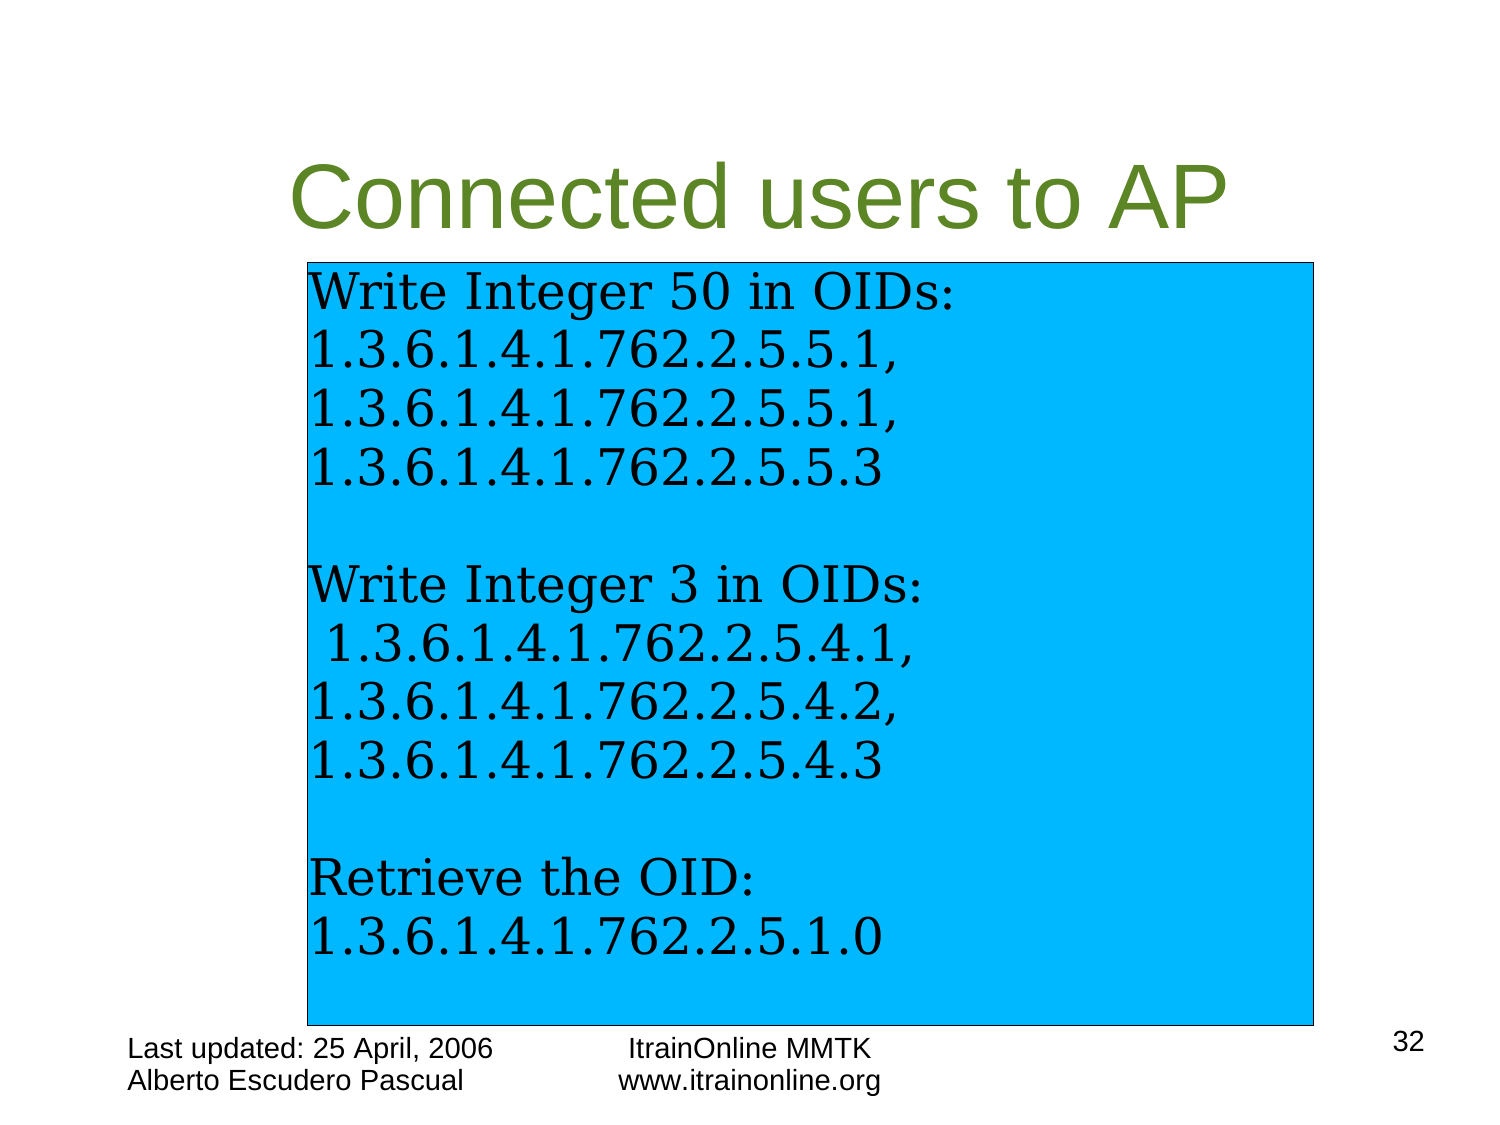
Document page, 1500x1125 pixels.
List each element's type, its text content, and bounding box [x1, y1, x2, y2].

text_box Connected users to AP [133, 100, 1388, 298]
chart [307, 262, 1314, 1026]
